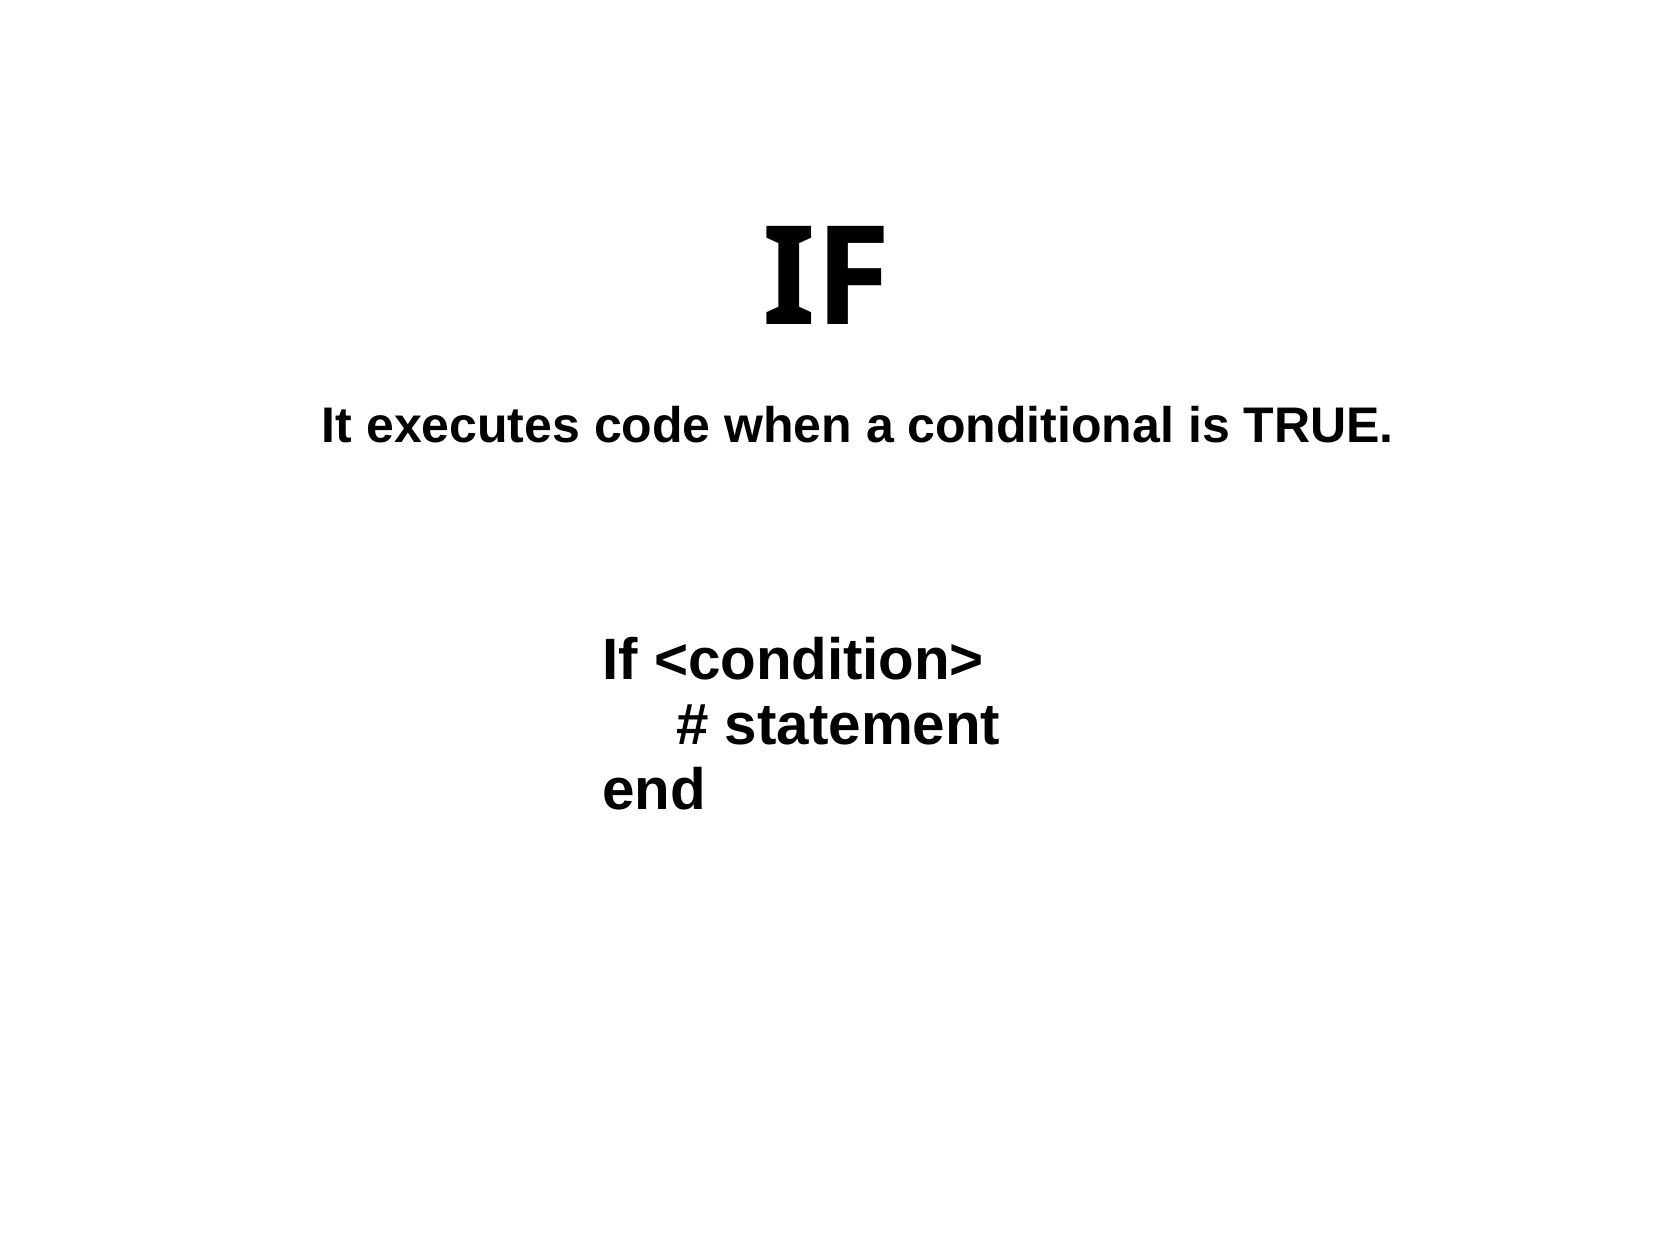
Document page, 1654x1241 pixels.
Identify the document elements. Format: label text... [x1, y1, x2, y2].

text_box It executes code when a conditional is TRUE. [307, 389, 1418, 517]
subtitle If <condition> # statement end [602, 585, 1052, 863]
title IF [82, 167, 1571, 375]
